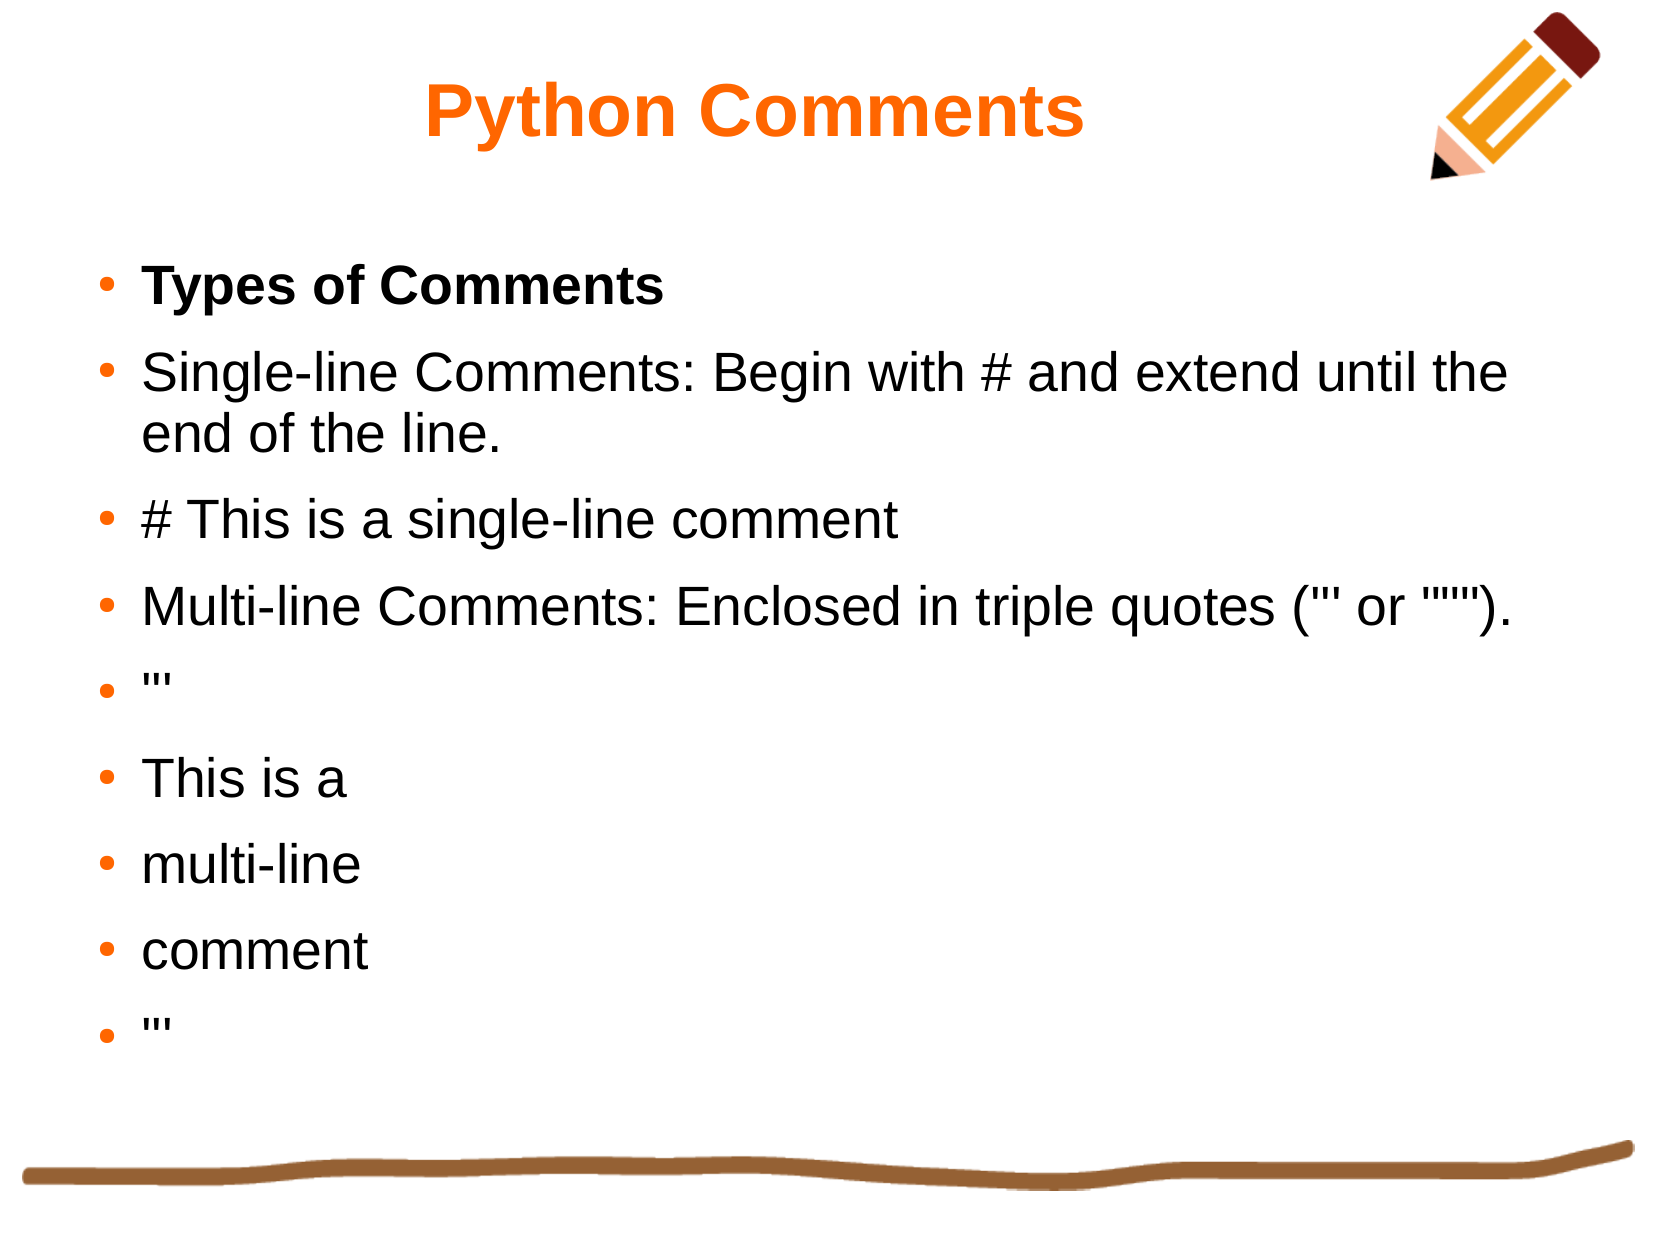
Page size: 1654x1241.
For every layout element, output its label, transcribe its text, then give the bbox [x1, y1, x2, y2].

picture [1430, 12, 1601, 181]
list Types of Comments Single-line Comments: Begin with # and extend until the end of the line. # This is a single-line comment Multi-line Comments: Enclosed in triple quotes (''' or """). ''' This is a multi-line comment ''' [82, 254, 1571, 1086]
title Python Comments [82, 49, 1430, 172]
picture [22, 1140, 1635, 1191]
